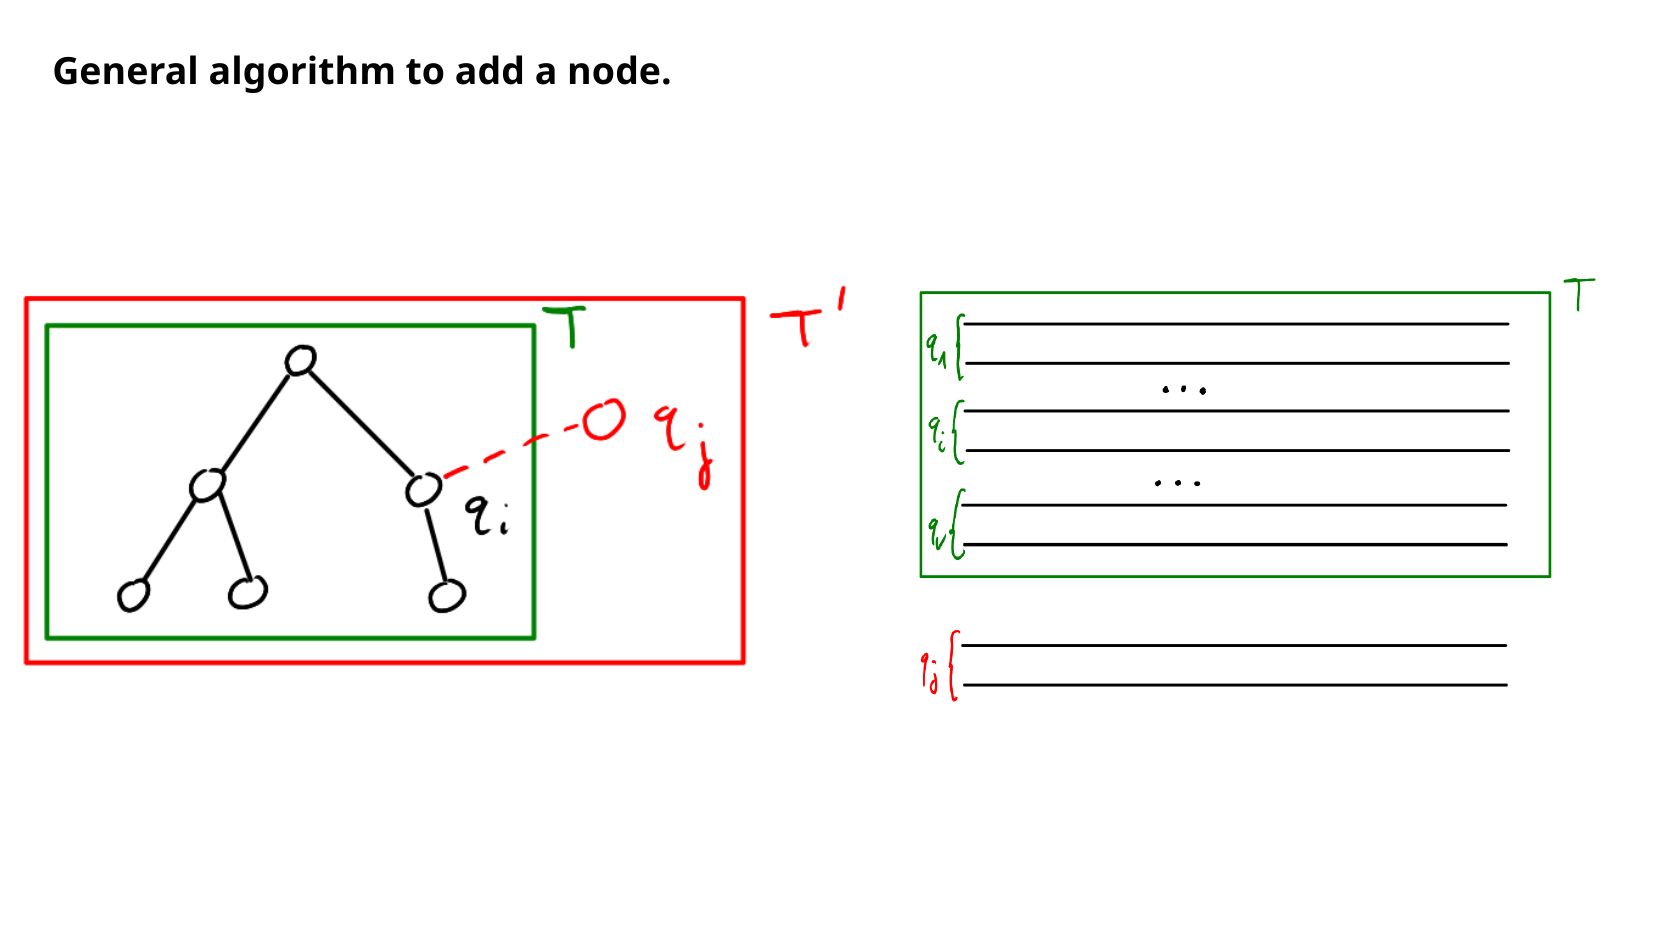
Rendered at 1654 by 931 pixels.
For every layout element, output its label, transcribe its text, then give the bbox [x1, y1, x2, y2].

text_box General algorithm to add a node. [37, 37, 901, 137]
picture [0, 262, 901, 679]
picture [902, 262, 1613, 721]
